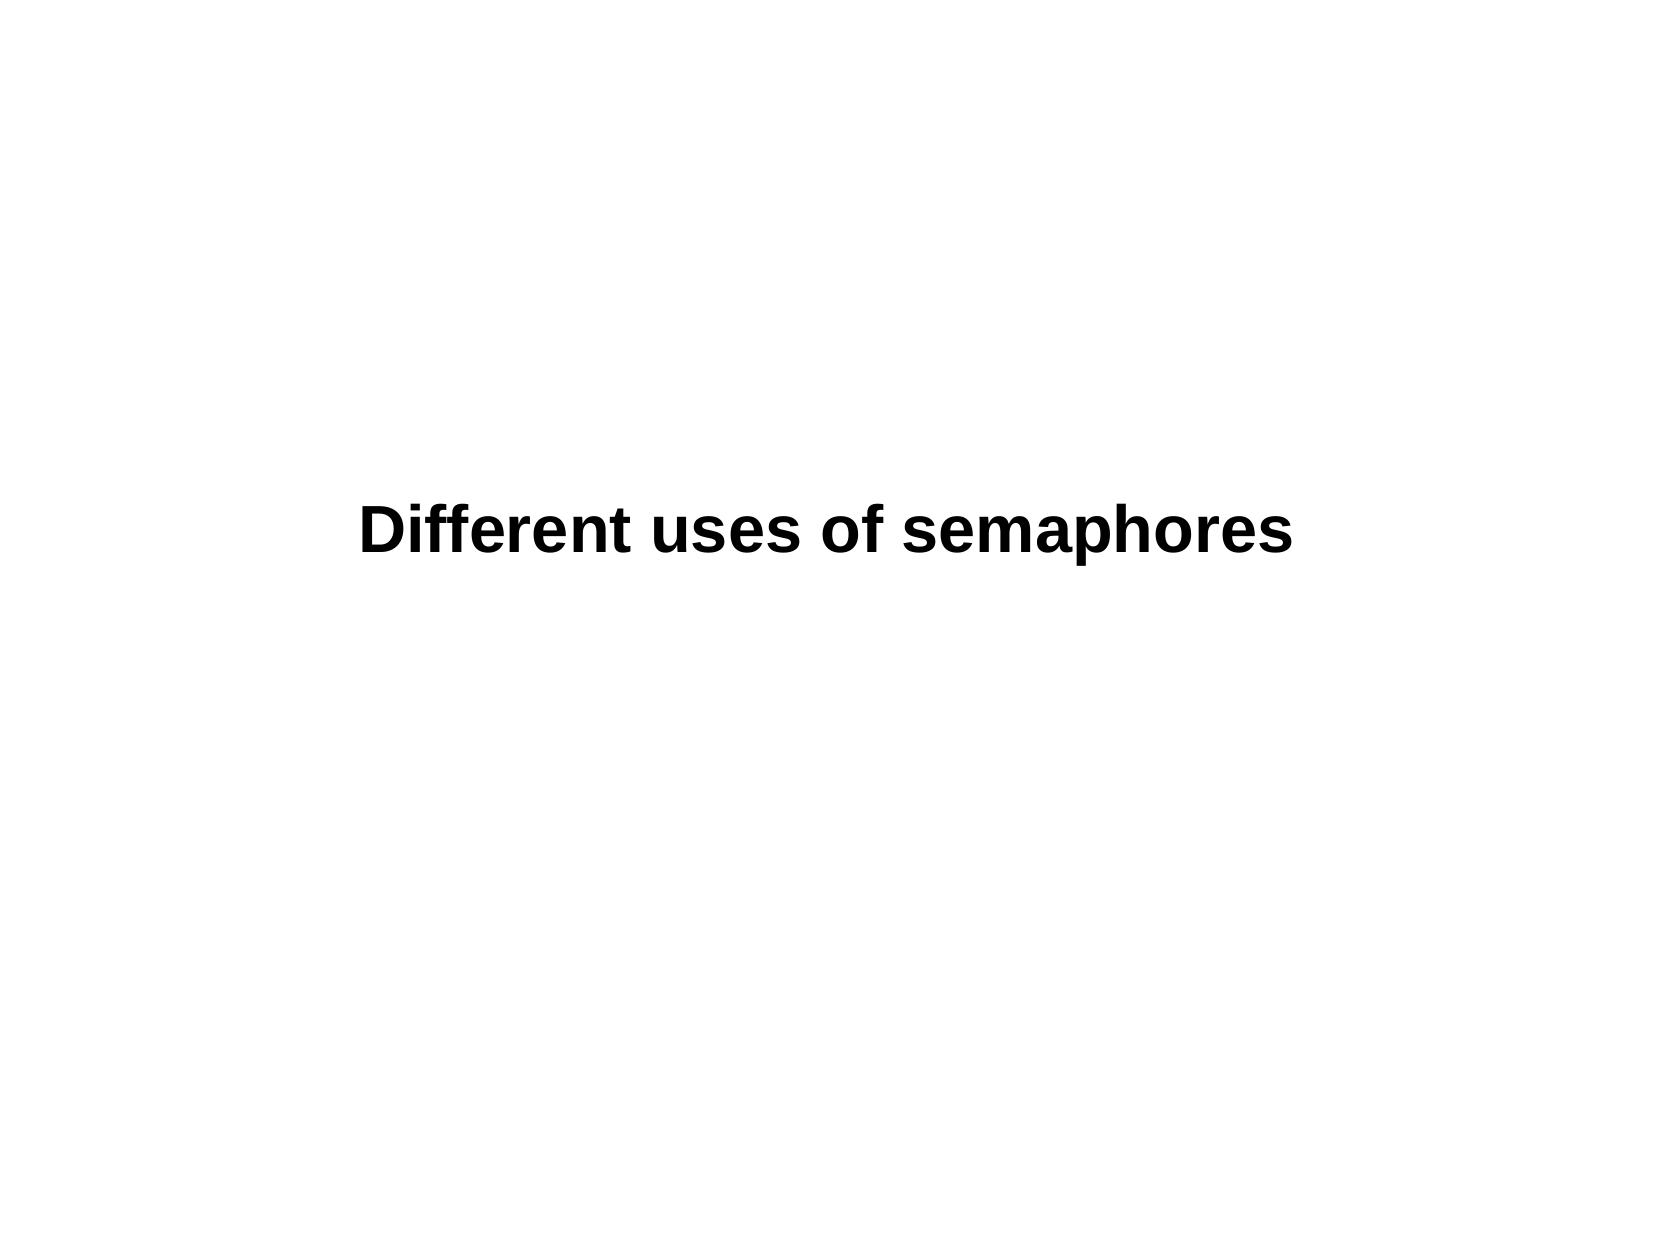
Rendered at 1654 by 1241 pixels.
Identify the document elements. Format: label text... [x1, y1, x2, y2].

subtitle Different uses of semaphores [82, 49, 1571, 1010]
